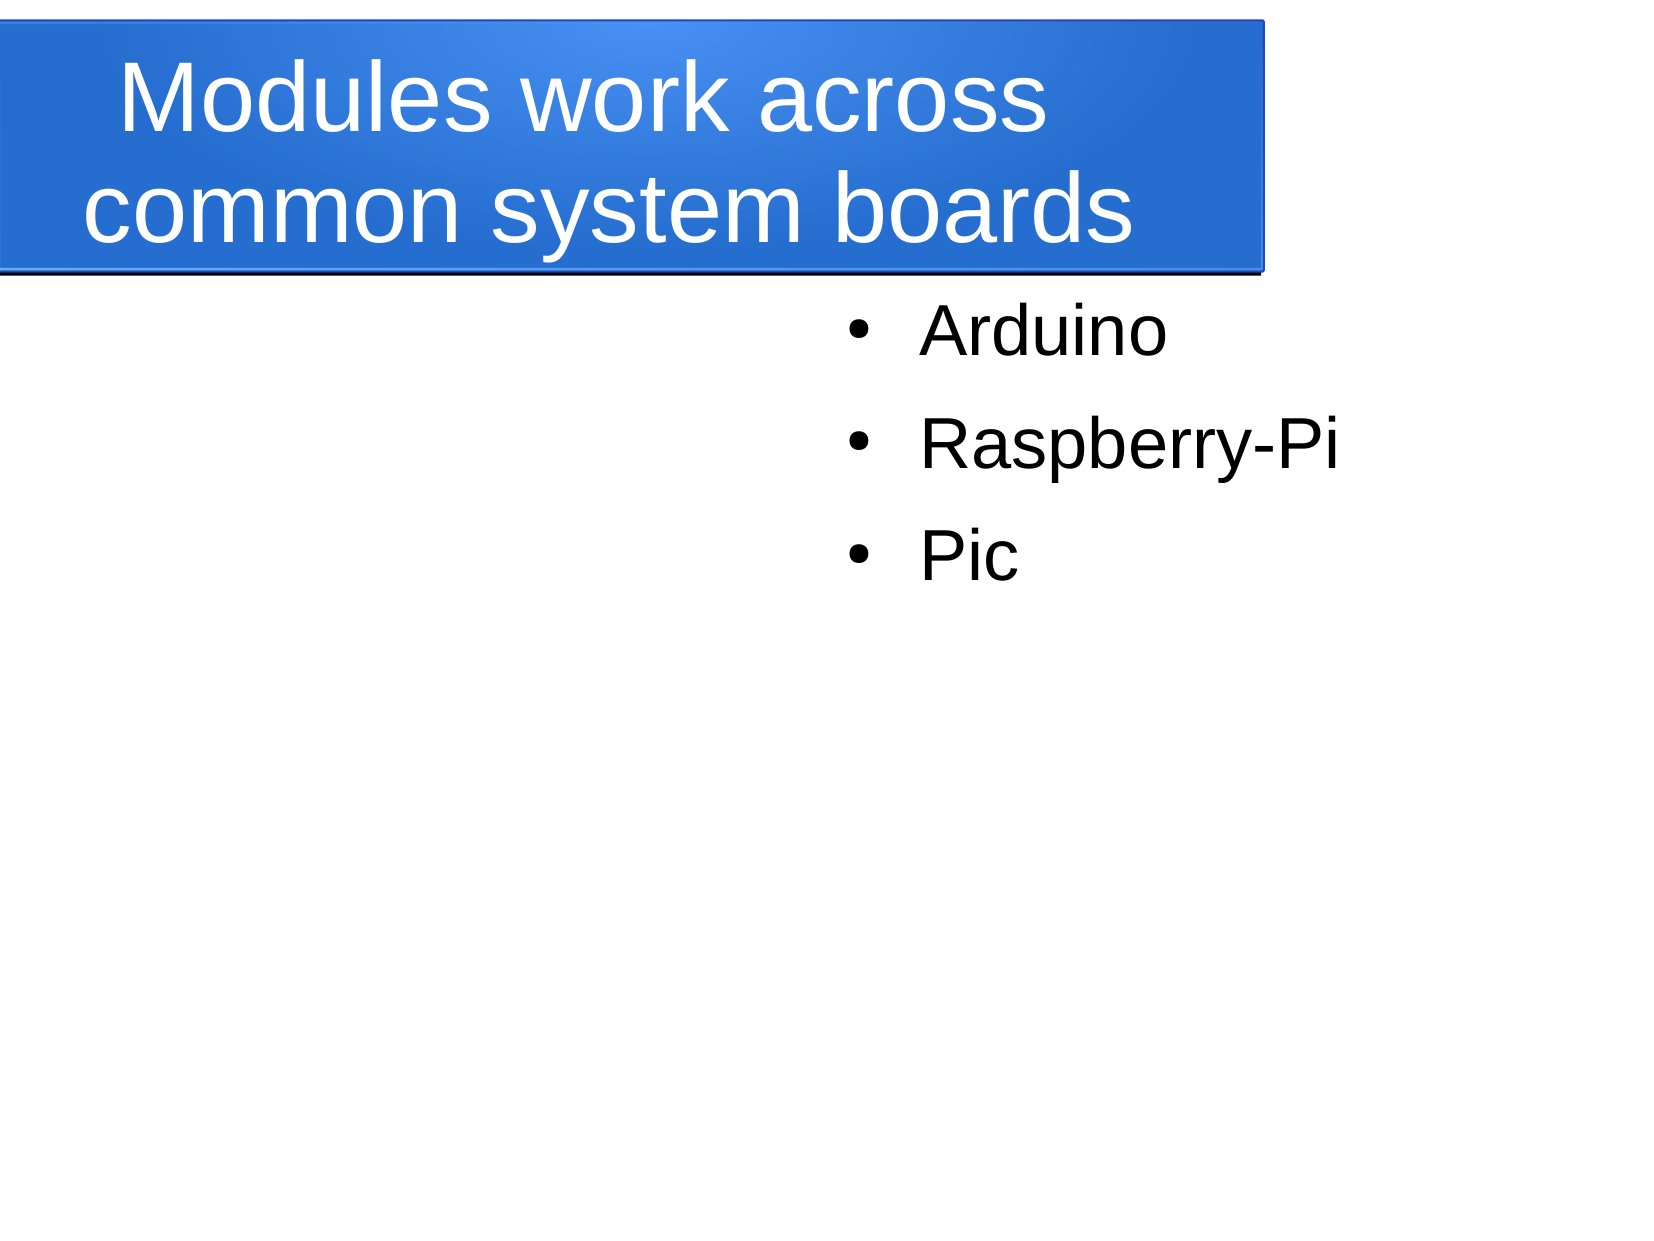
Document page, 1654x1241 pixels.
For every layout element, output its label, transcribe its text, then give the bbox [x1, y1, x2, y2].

list Arduino Raspberry-Pi Pic [828, 290, 1539, 1010]
title Modules work across common system boards [82, 30, 1250, 276]
